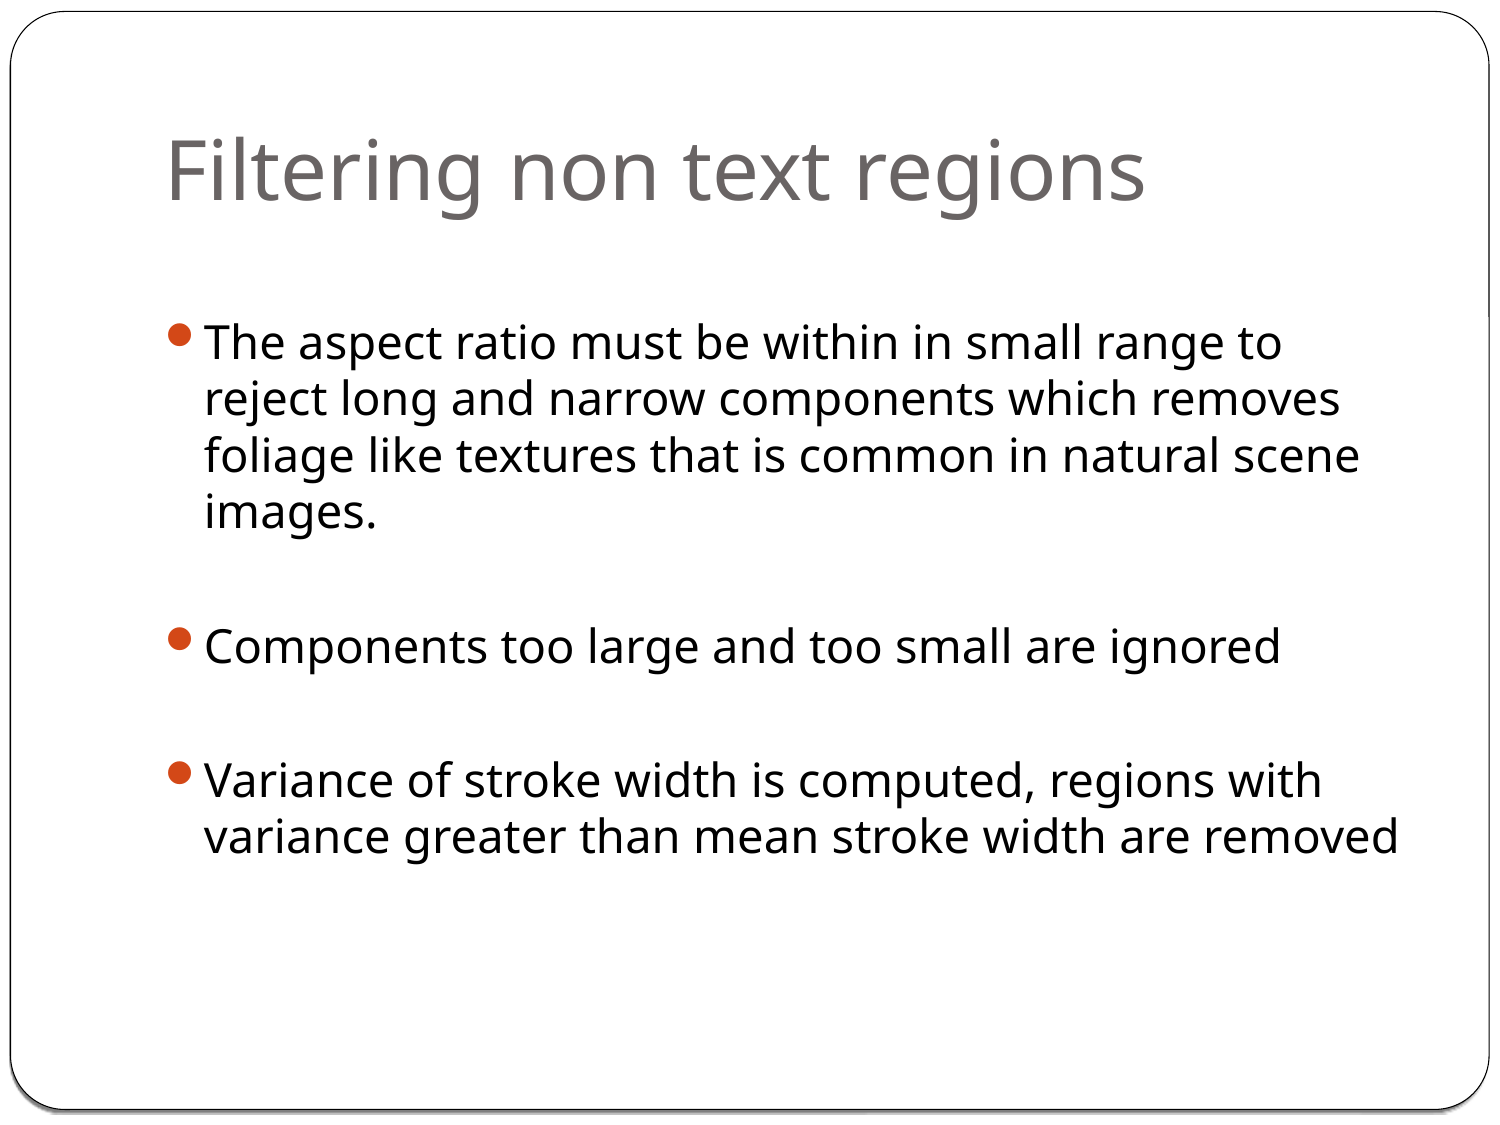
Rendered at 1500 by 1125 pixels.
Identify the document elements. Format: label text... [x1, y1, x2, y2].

title Filtering non text regions [150, 45, 1425, 233]
list The aspect ratio must be within in small range to reject long and narrow components which removes foliage like textures that is common in natural scene images. Components too large and too small are ignored Variance of stroke width is computed, regions with variance greater than mean stroke width are removed [150, 237, 1425, 988]
